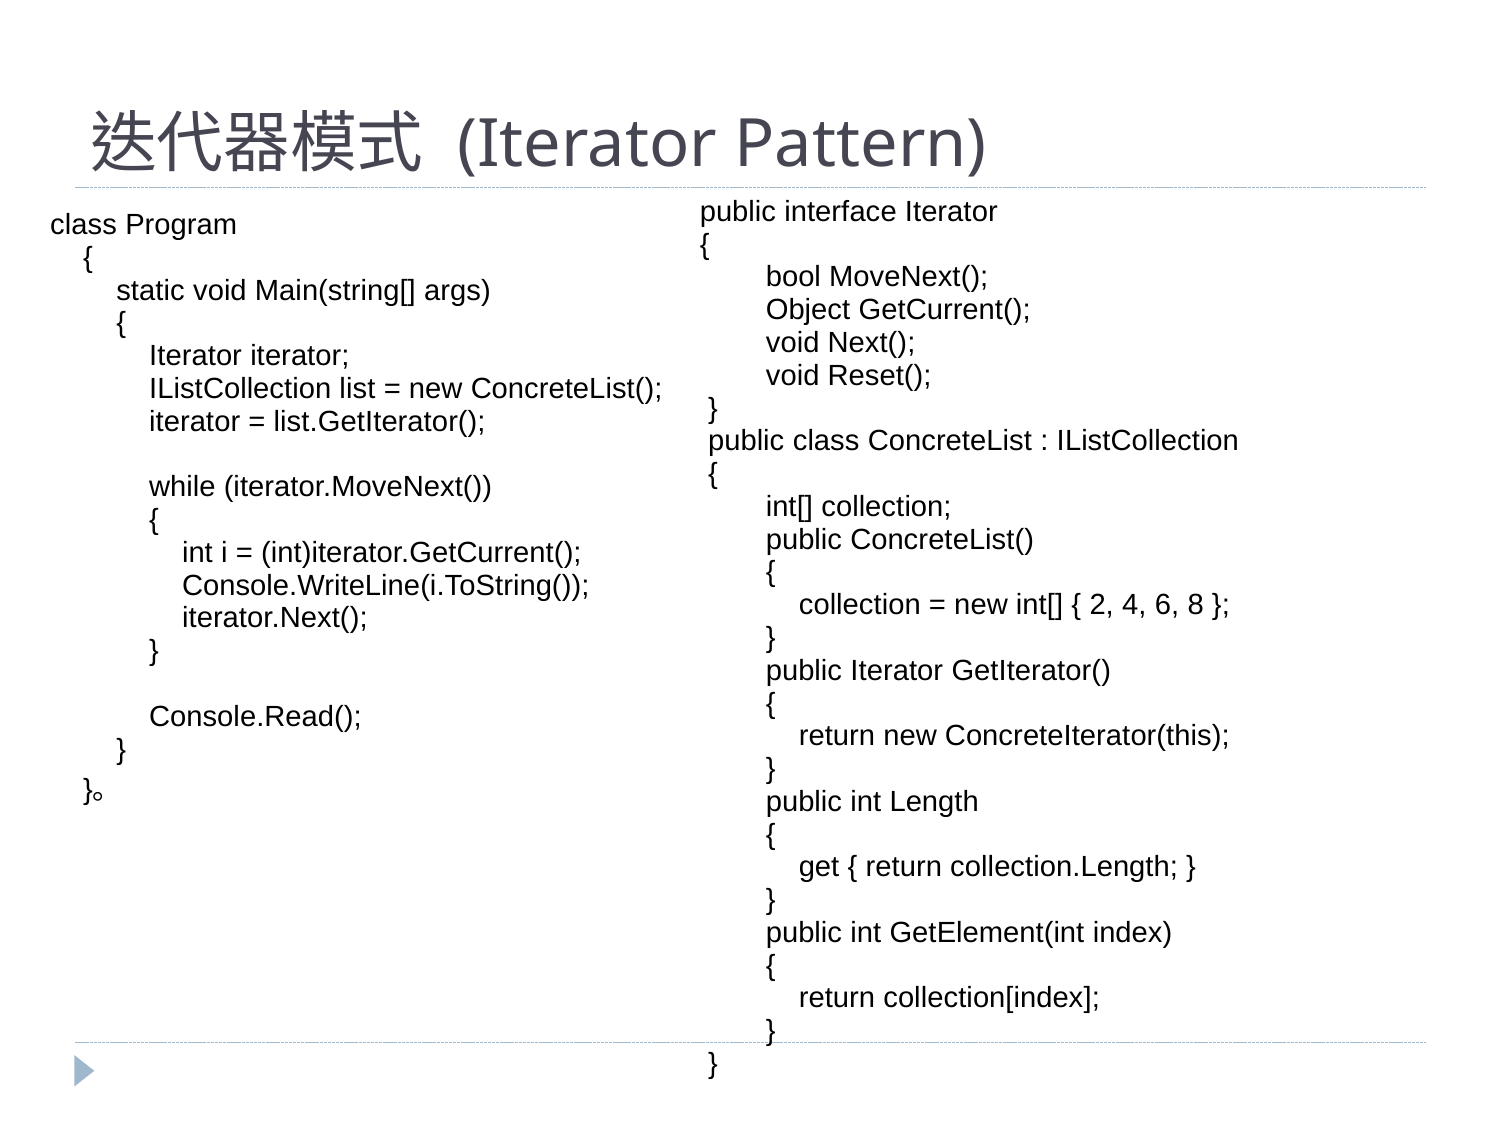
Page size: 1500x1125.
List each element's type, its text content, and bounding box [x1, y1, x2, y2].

text_box class Program { static void Main(string[] args) { Iterator iterator; IListCollection list = new ConcreteList(); iterator = list.GetIterator(); while (iterator.MoveNext()) { int i = (int)iterator.GetCurrent(); Console.WriteLine(i.ToString()); iterator.Next(); } Console.Read(); } }。 [35, 200, 685, 942]
title 迭代器模式 (Iterator Pattern) [75, 25, 1426, 188]
text_box public interface Iterator { bool MoveNext(); Object GetCurrent(); void Next(); void Reset(); } public class ConcreteList : IListCollection { int[] collection; public ConcreteList() { collection = new int[] { 2, 4, 6, 8 }; } public Iterator GetIterator() { return new ConcreteIterator(this); } public int Length { get { return collection.Length; } } public int GetElement(int index) { return collection[index]; } } [685, 187, 1359, 1080]
